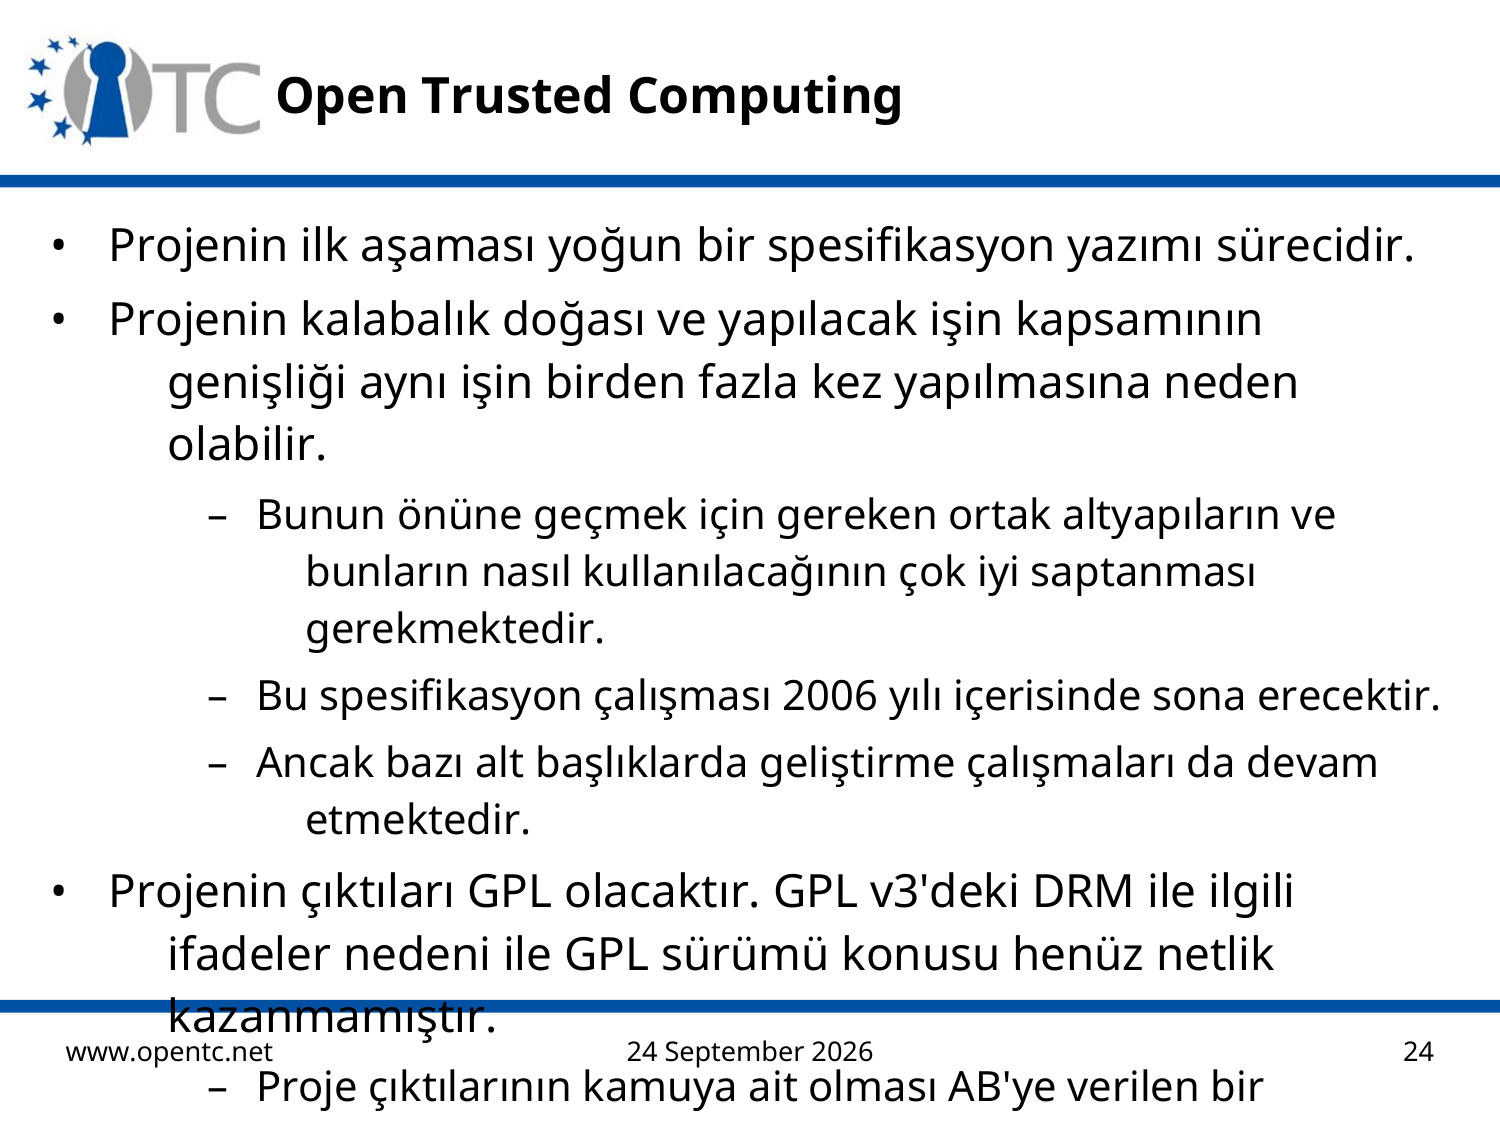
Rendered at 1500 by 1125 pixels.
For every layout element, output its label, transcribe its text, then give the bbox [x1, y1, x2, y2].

list Projenin ilk aşaması yoğun bir spesifikasyon yazımı sürecidir. Projenin kalabalık doğası ve yapılacak işin kapsamının genişliği aynı işin birden fazla kez yapılmasına neden olabilir. Bunun önüne geçmek için gereken ortak altyapıların ve bunların nasıl kullanılacağının çok iyi saptanması gerekmektedir. Bu spesifikasyon çalışması 2006 yılı içerisinde sona erecektir. Ancak bazı alt başlıklarda geliştirme çalışmaları da devam etmektedir. Projenin çıktıları GPL olacaktır. GPL v3'deki DRM ile ilgili ifadeler nedeni ile GPL sürümü konusu henüz netlik kazanmamıştır. Proje çıktılarının kamuya ait olması AB'ye verilen bir taahhüttür. Bu nedenle patentler ve benzeri sınırlandırmalar olmayacaktır. [50, 212, 1450, 927]
title Open Trusted Computing [275, 7, 1450, 181]
picture [24, 30, 263, 150]
